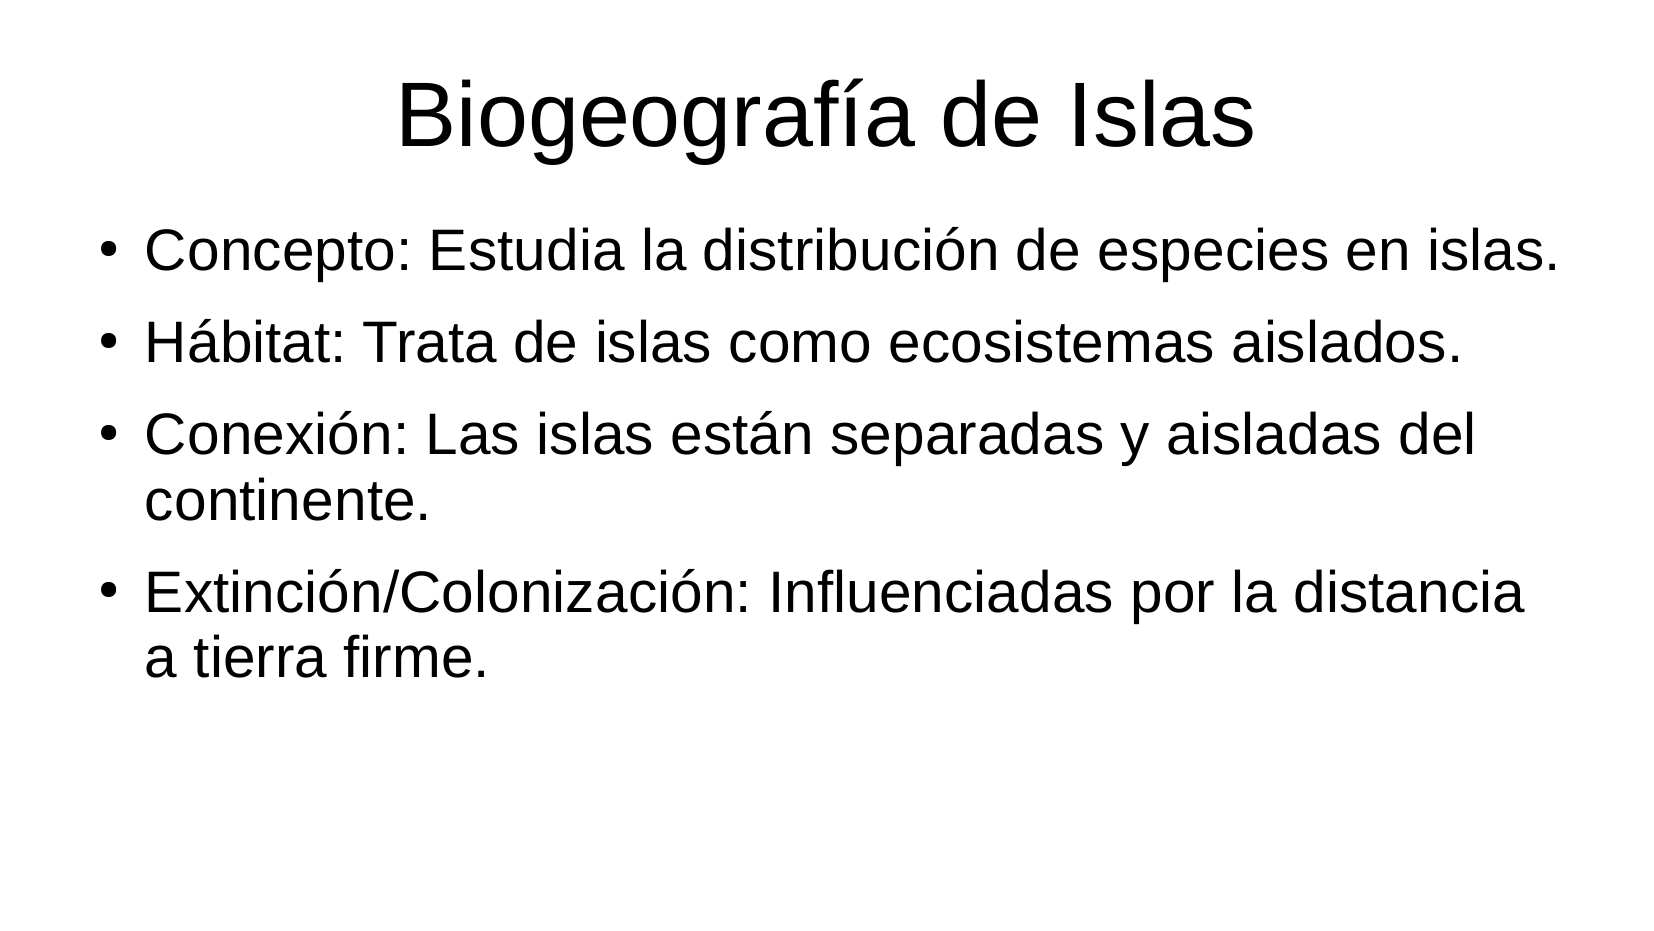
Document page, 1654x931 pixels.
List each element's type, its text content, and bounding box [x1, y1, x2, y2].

title Biogeografía de Islas [82, 37, 1571, 193]
list Concepto: Estudia la distribución de especies en islas. Hábitat: Trata de islas como ecosistemas aislados. Conexión: Las islas están separadas y aisladas del continente. Extinción/Colonización: Influenciadas por la distancia a tierra firme. [82, 217, 1571, 758]
